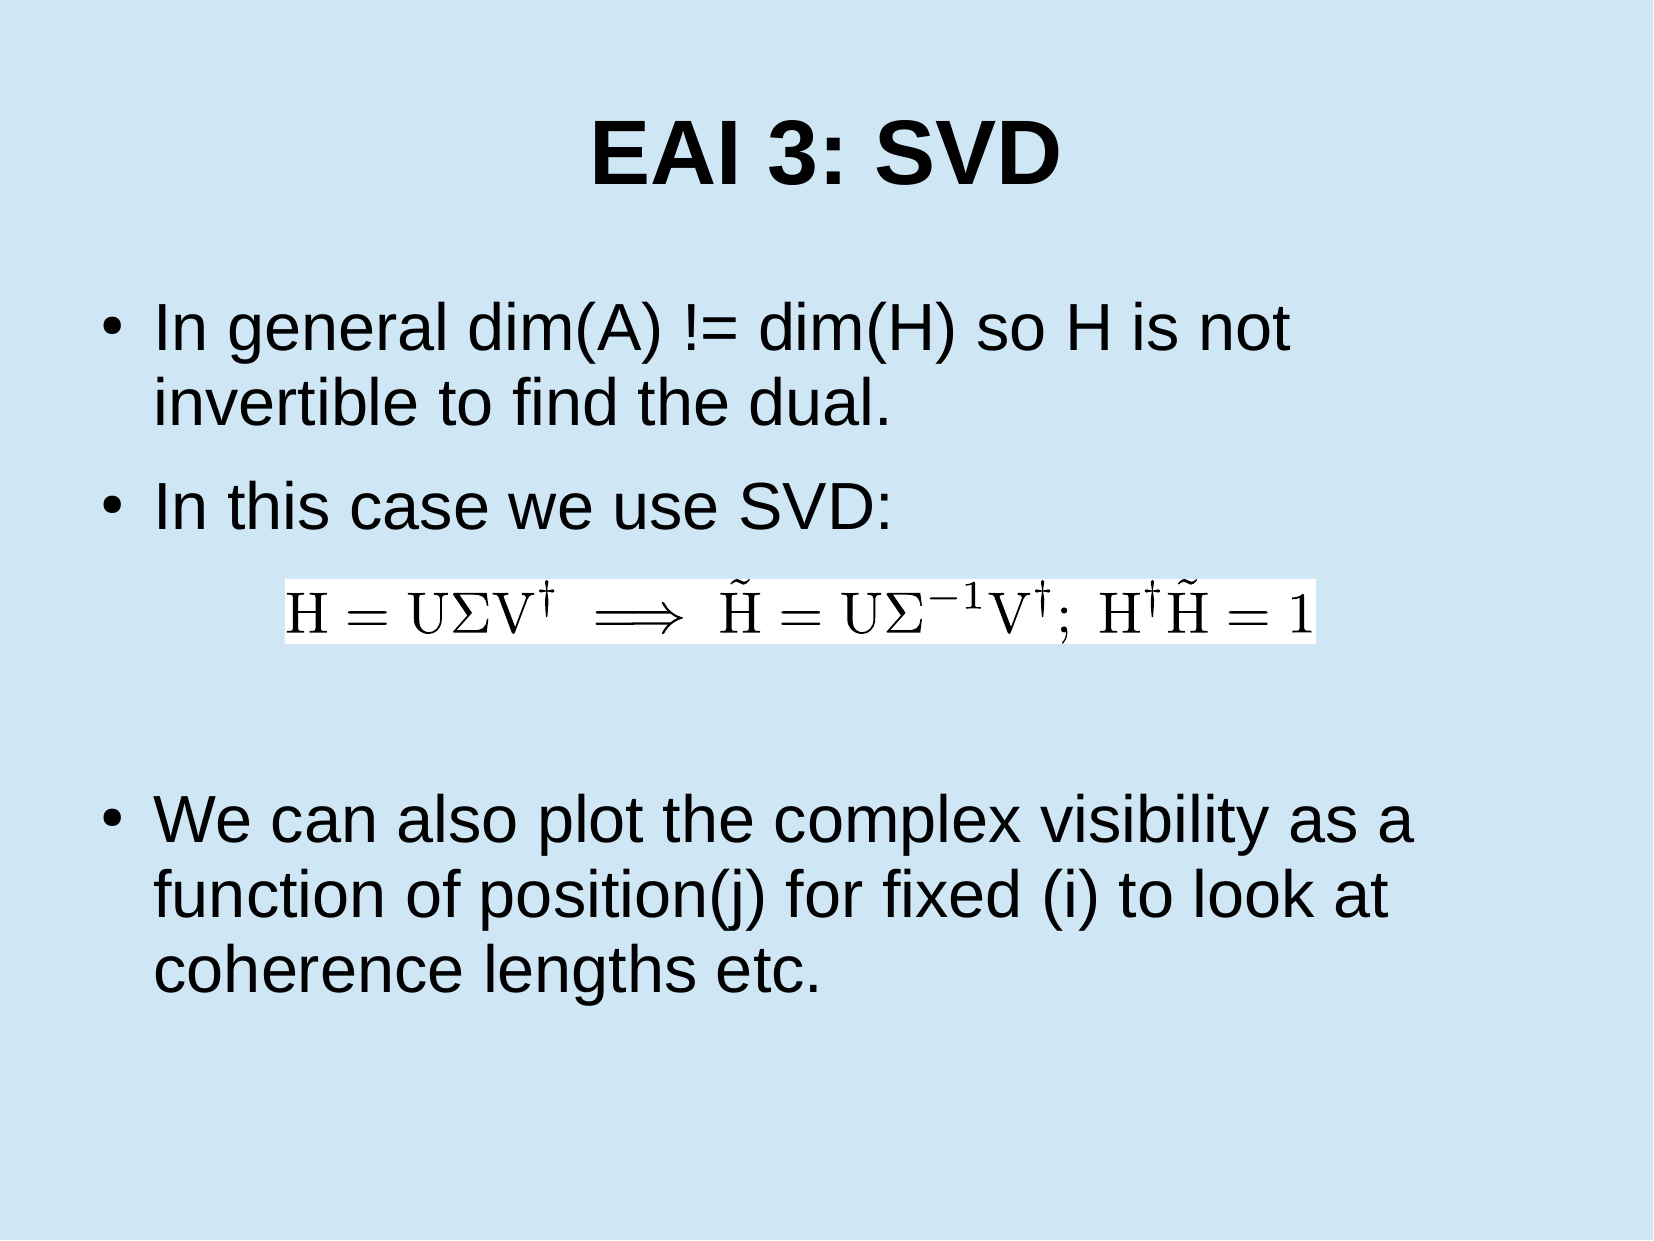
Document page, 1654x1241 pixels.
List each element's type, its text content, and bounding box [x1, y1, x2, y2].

text_box [284, 578, 1317, 644]
title EAI 3: SVD [82, 49, 1571, 257]
list In general dim(A) != dim(H) so H is not invertible to find the dual. In this case we use SVD: We can also plot the complex visibility as a function of position(j) for fixed (i) to look at coherence lengths etc. [82, 290, 1571, 1010]
